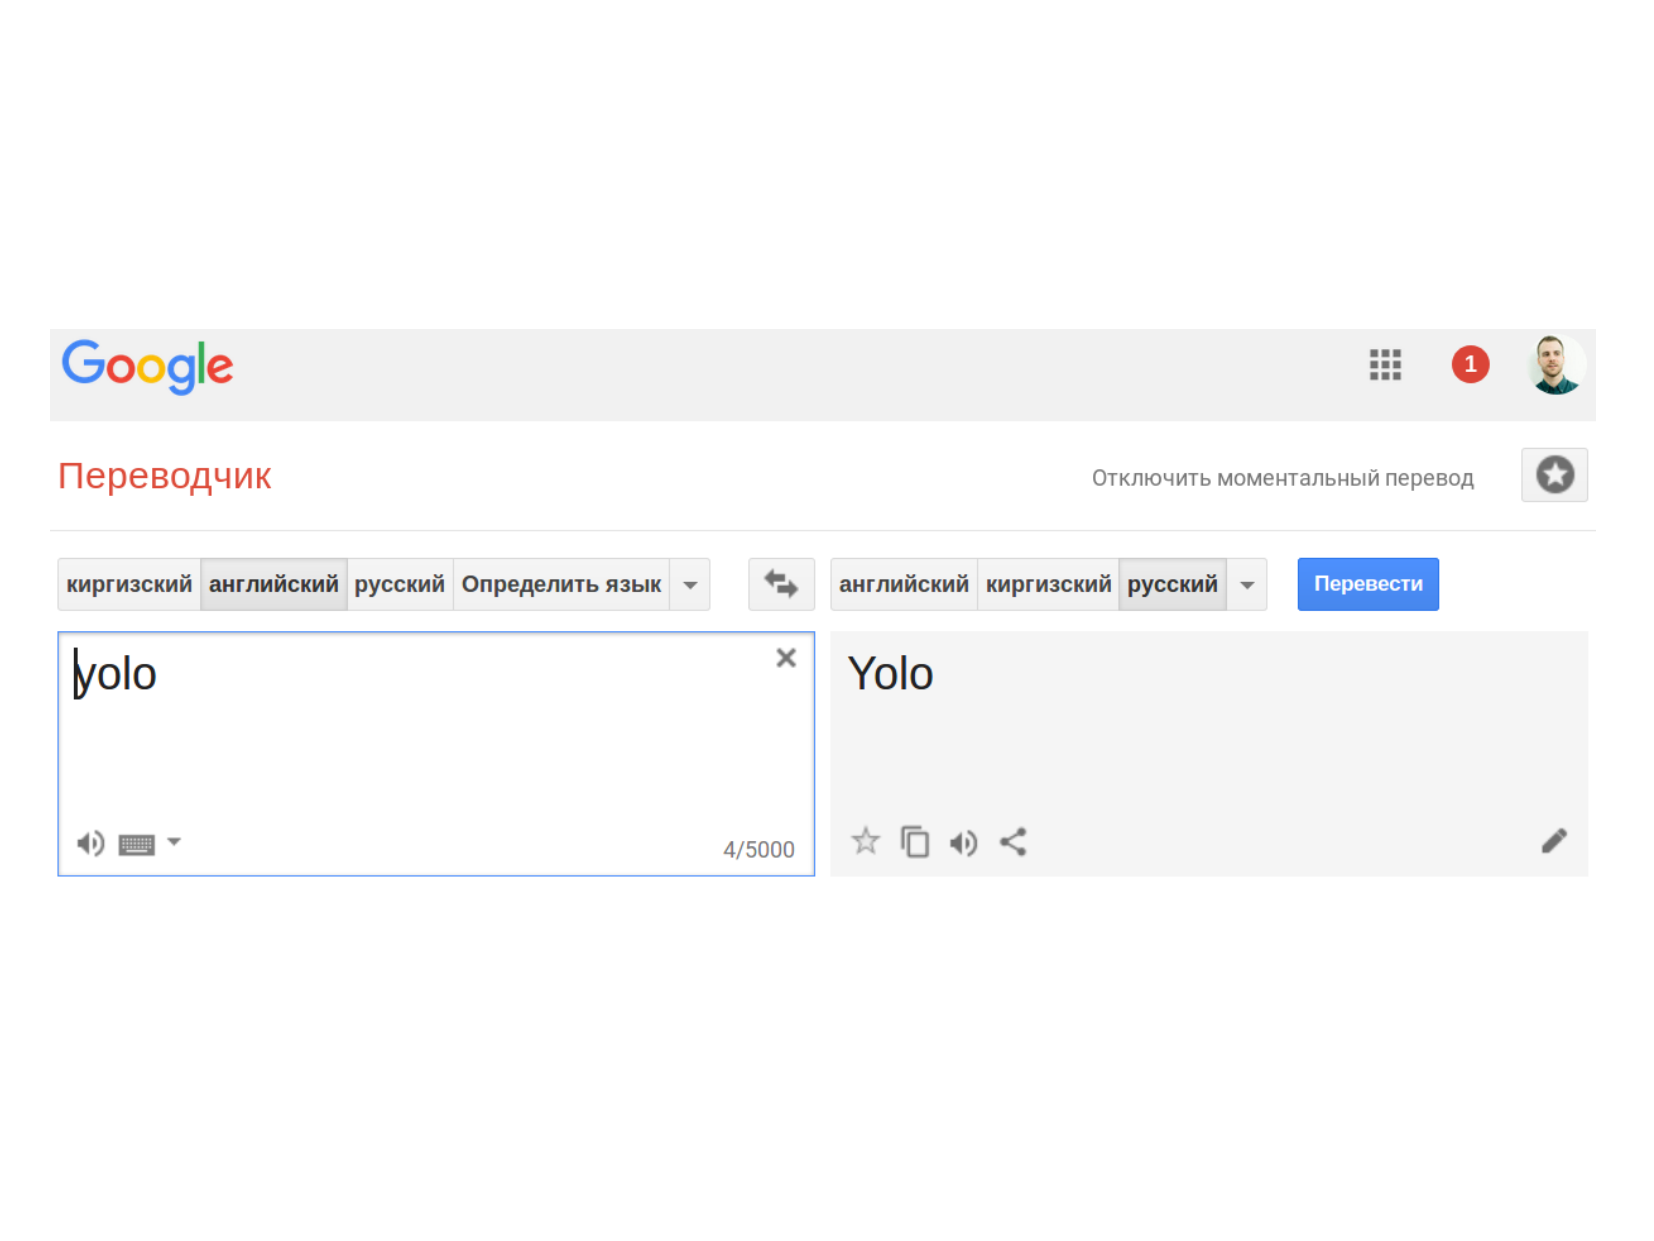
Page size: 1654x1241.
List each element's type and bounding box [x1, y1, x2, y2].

picture [50, 329, 1596, 883]
